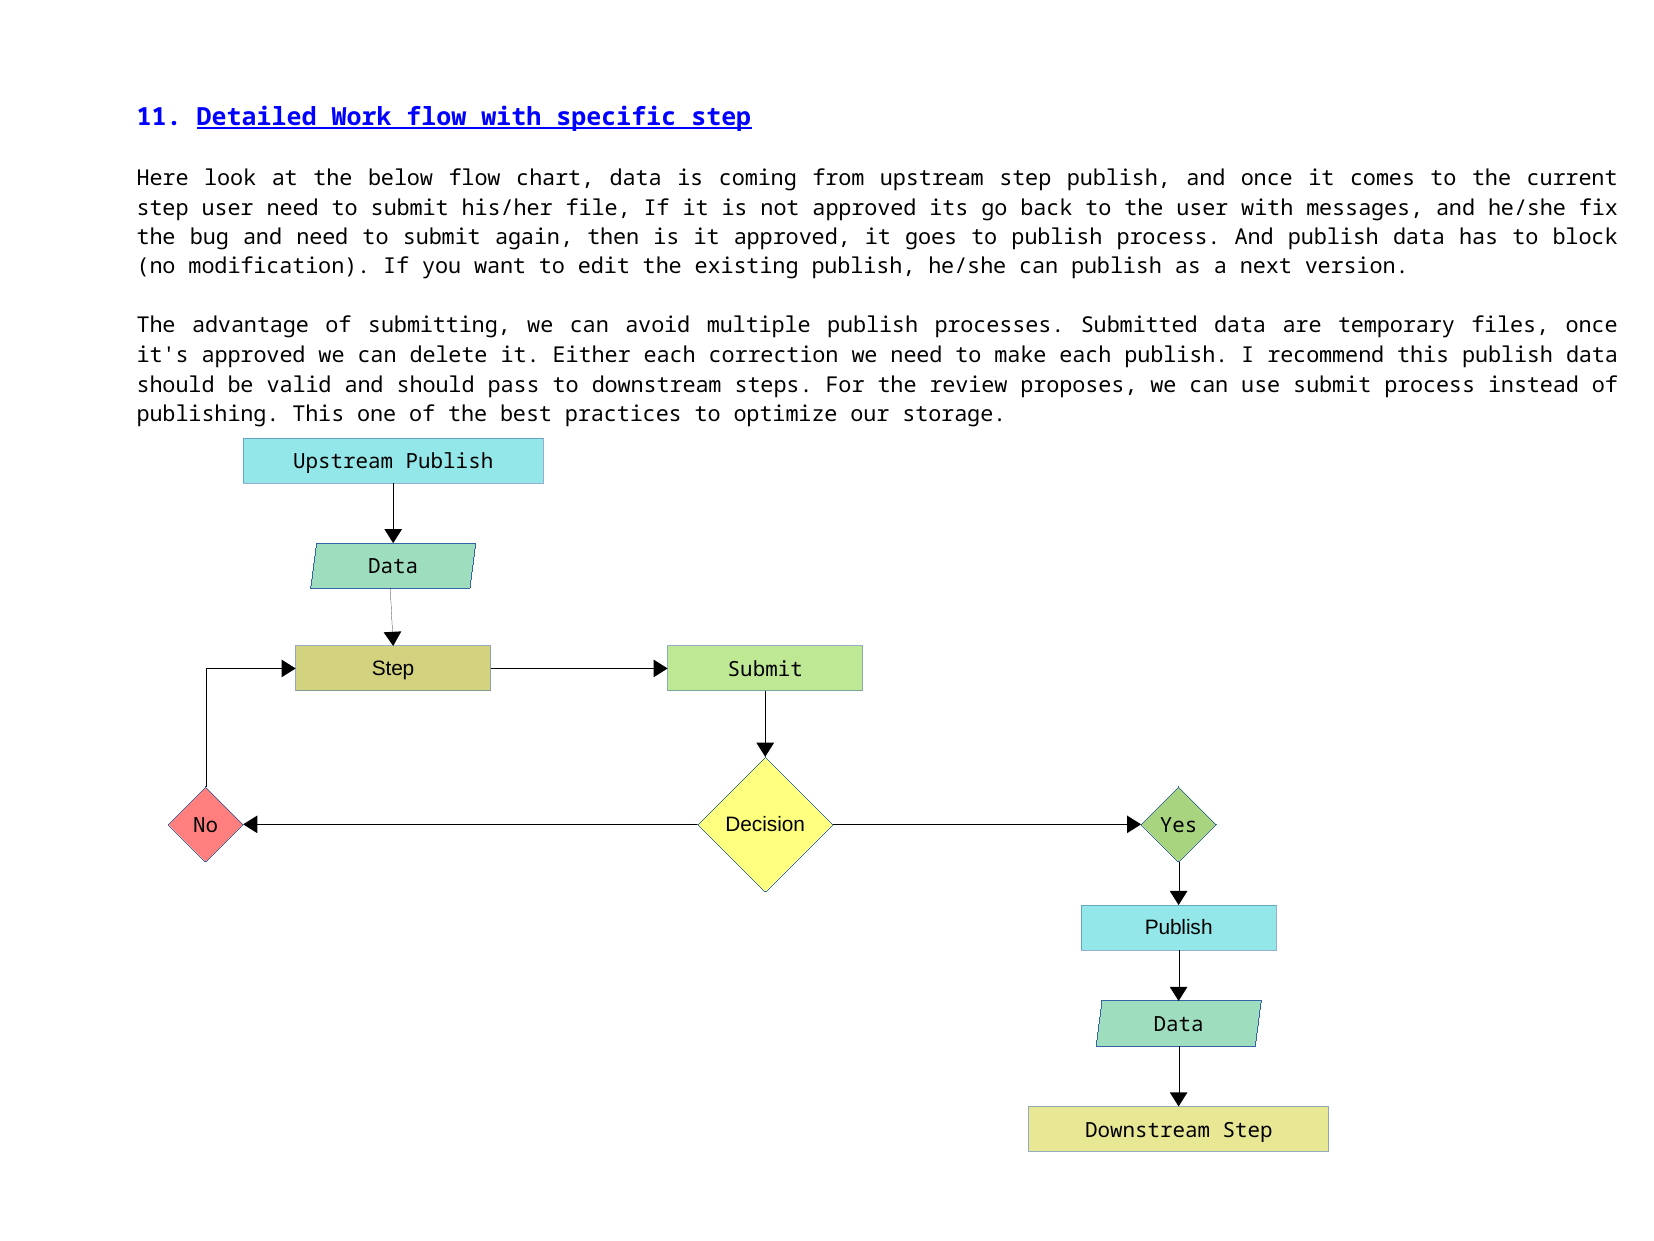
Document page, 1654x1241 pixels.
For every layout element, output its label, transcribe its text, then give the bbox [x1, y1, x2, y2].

text_box Decision [697, 757, 833, 892]
text_box No [168, 786, 244, 862]
text_box Data [1096, 1000, 1262, 1047]
text_box Downstream Step [1028, 1106, 1329, 1152]
text_box Data [310, 543, 476, 589]
text_box 11. Detailed Work flow with specific step Here look at the below flow chart, data is coming from upstream step publish, and once it comes to the current step user need to submit his/her file, If it is not approved its go back to the user with messages, and he/she fix the bug and need to submit again, then is it approved, it goes to publish process. And publish data has to block (no modification). If you want to edit the existing publish, he/she can publish as a next version. The advantage of submitting, we can avoid multiple publish processes. Submitted data are temporary files, once it's approved we can delete it. Either each correction we need to make each publish. I recommend this publish data should be valid and should pass to downstream steps. For the review proposes, we can use submit process instead of publishing. This one of the best practices to optimize our storage. [121, 91, 1636, 391]
text_box Submit [667, 645, 863, 691]
text_box Publish [1081, 905, 1277, 951]
text_box Step [295, 645, 491, 691]
text_box Upstream Publish [243, 438, 544, 484]
text_box Yes [1141, 786, 1217, 862]
